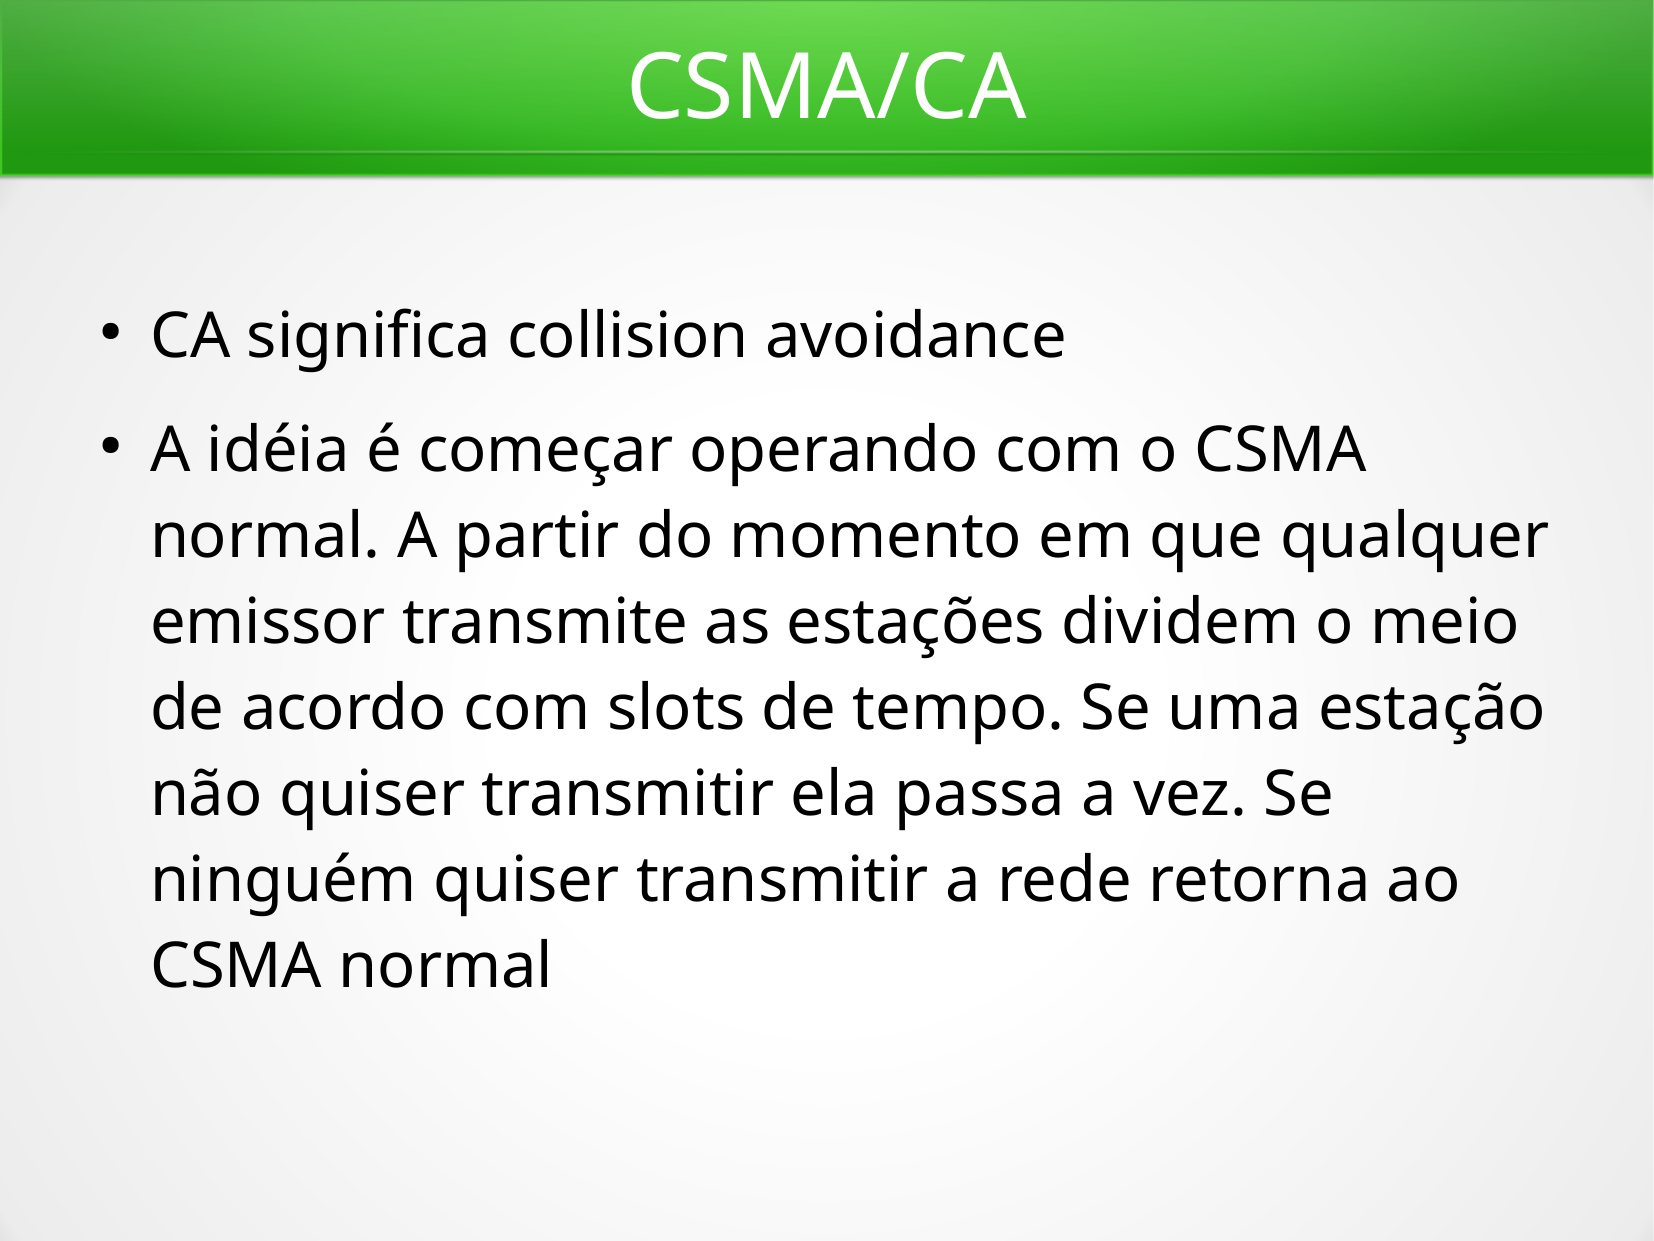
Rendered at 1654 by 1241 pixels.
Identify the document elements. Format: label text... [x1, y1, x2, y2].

title CSMA/CA [82, 11, 1571, 154]
picture [0, 0, 1654, 1241]
list CA significa collision avoidance A idéia é começar operando com o CSMA normal. A partir do momento em que qualquer emissor transmite as estações dividem o meio de acordo com slots de tempo. Se uma estação não quiser transmitir ela passa a vez. Se ninguém quiser transmitir a rede retorna ao CSMA normal [82, 290, 1571, 1010]
